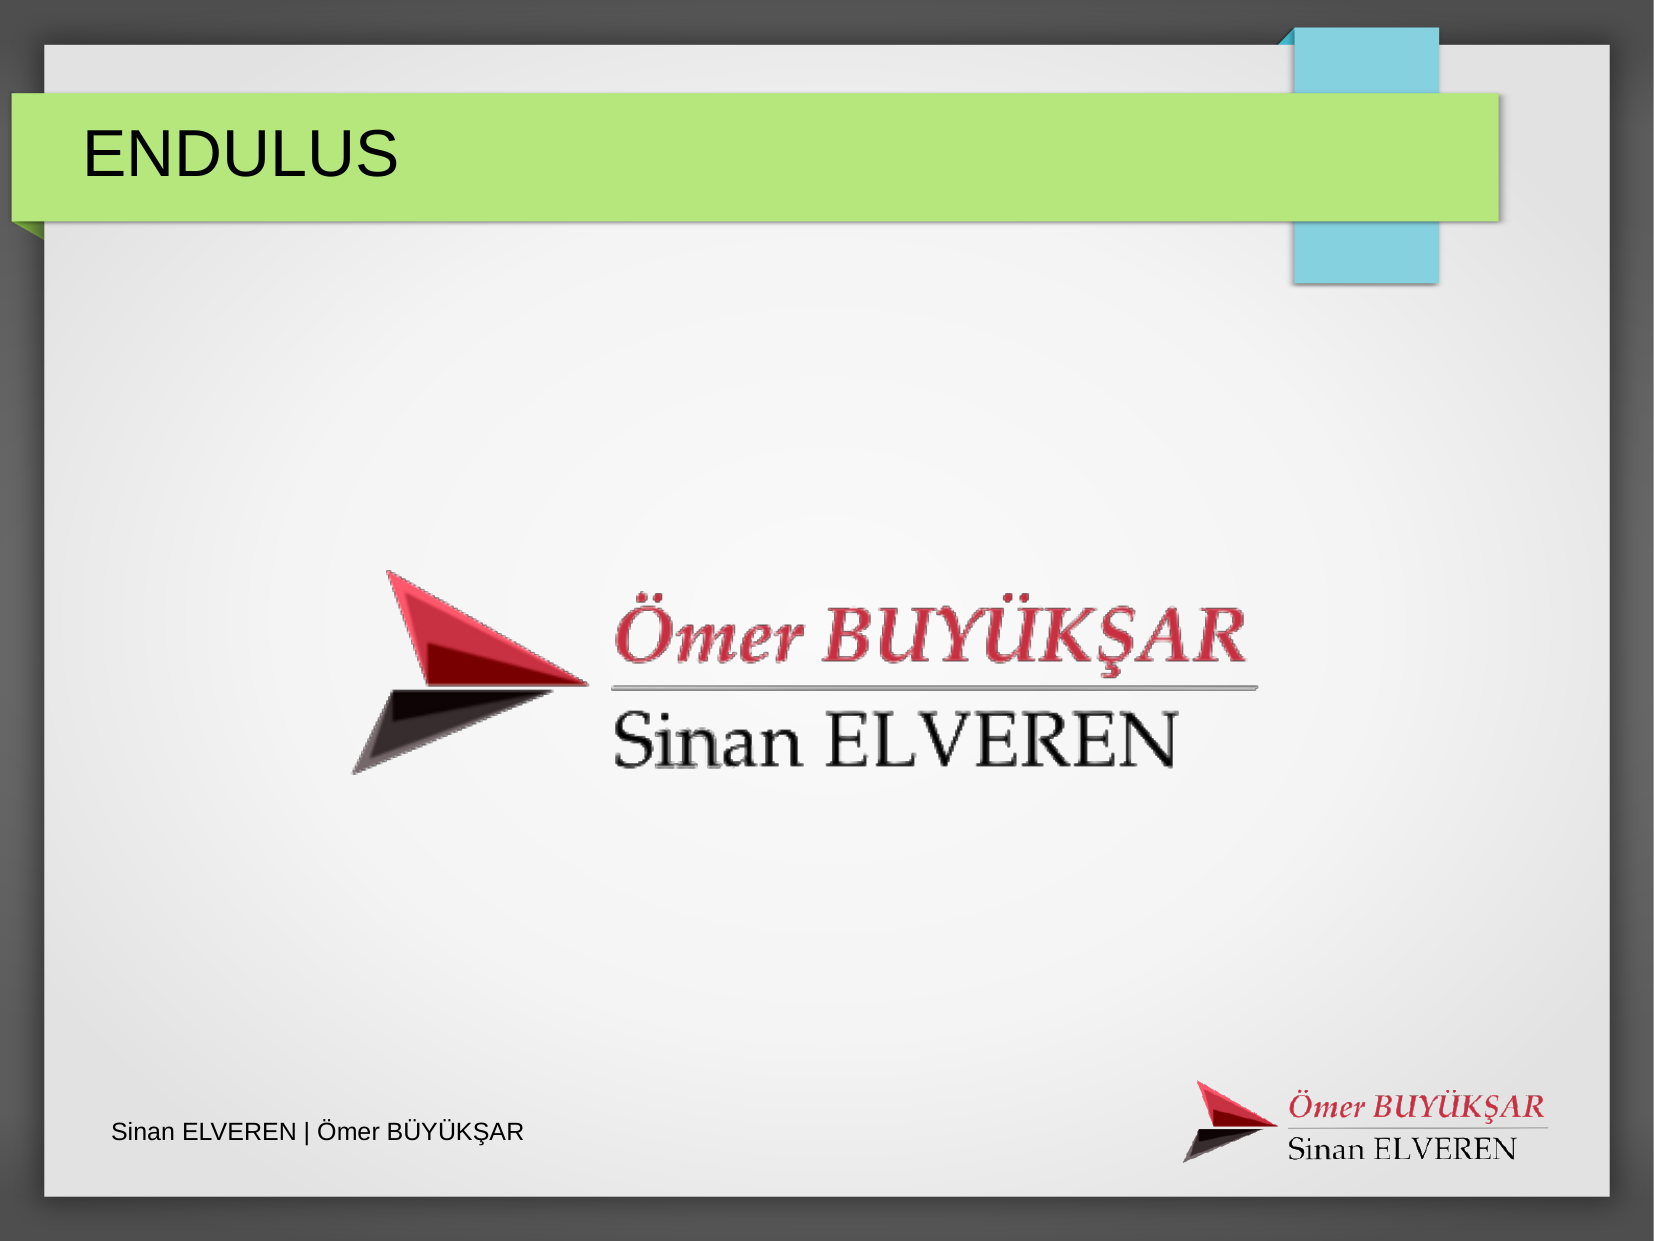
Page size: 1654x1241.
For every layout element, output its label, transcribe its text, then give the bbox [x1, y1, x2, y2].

picture [0, 0, 1654, 1241]
title ENDULUS [82, 94, 1264, 213]
text_box Sinan ELVEREN | Ömer BÜYÜKŞAR [89, 1110, 541, 1180]
